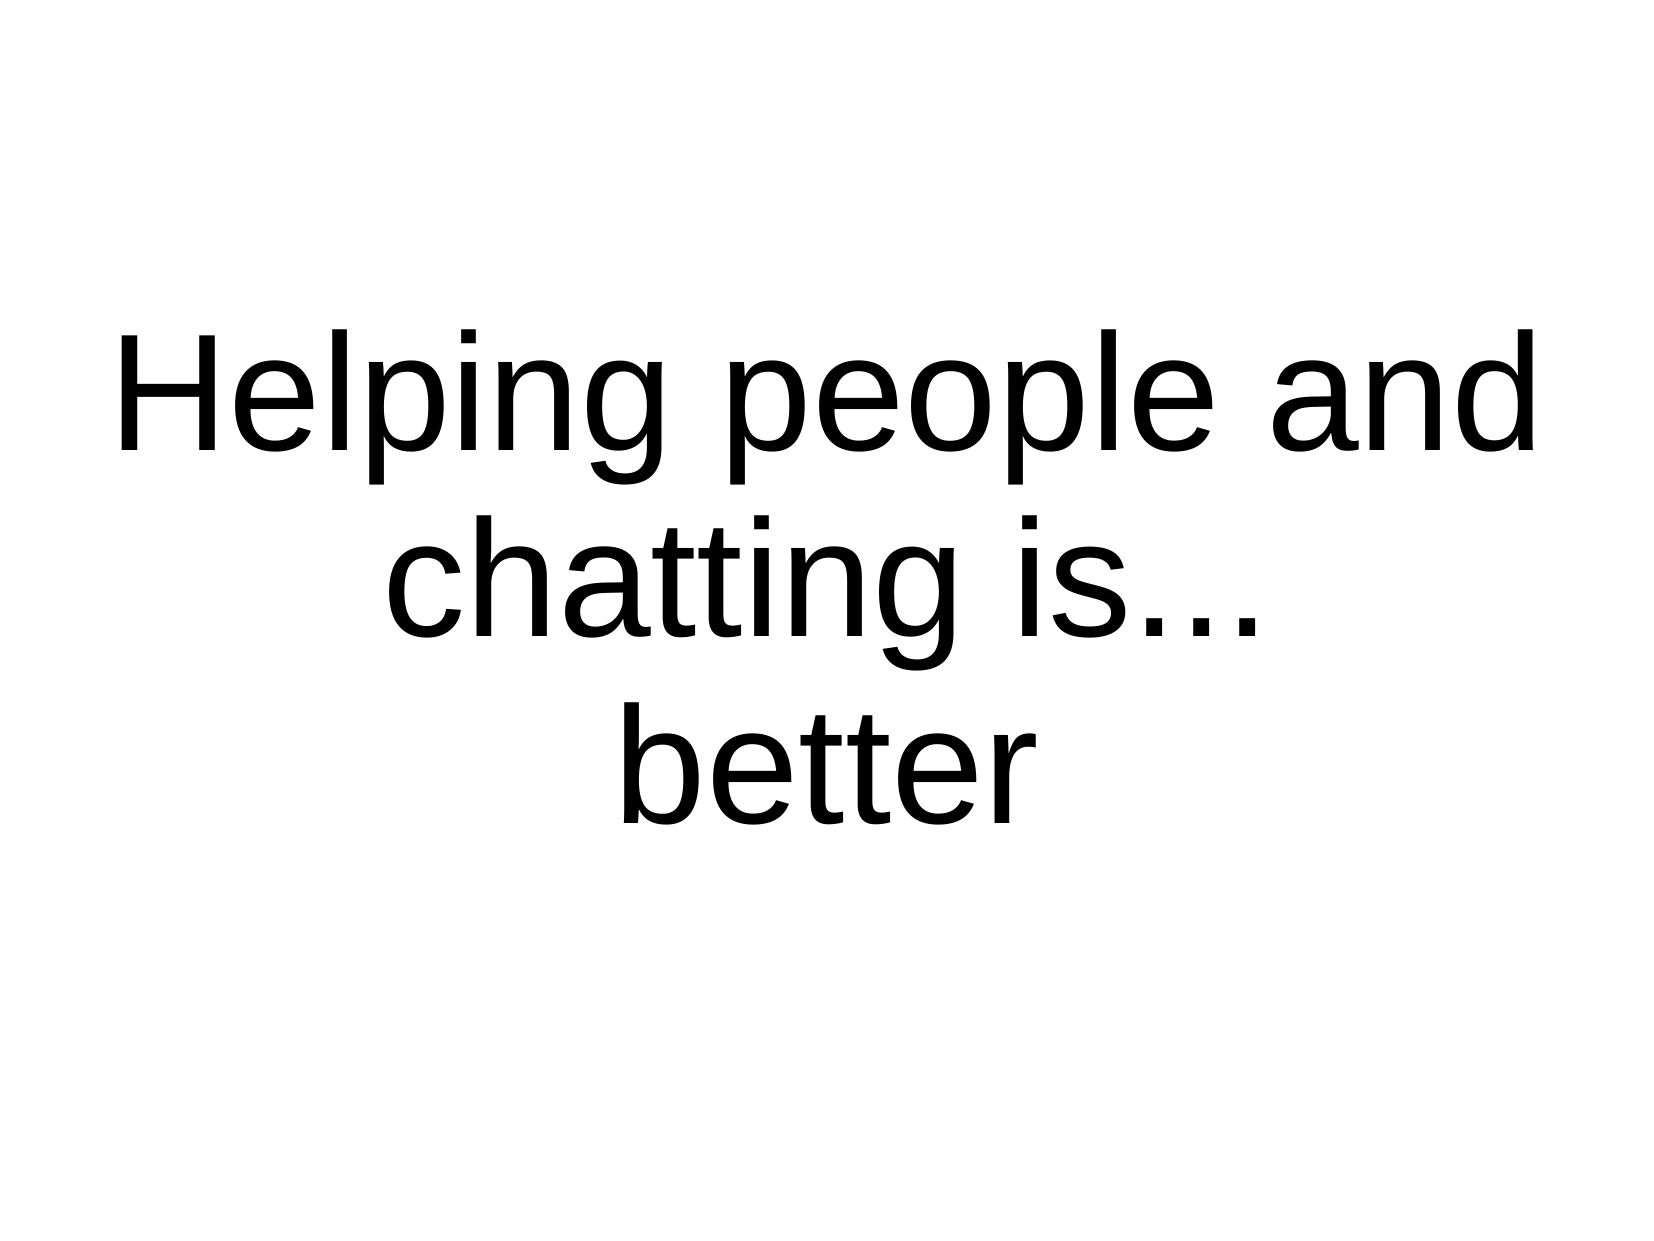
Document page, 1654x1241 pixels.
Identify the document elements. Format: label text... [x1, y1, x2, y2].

subtitle Helping people and chatting is... better [82, 56, 1571, 1102]
